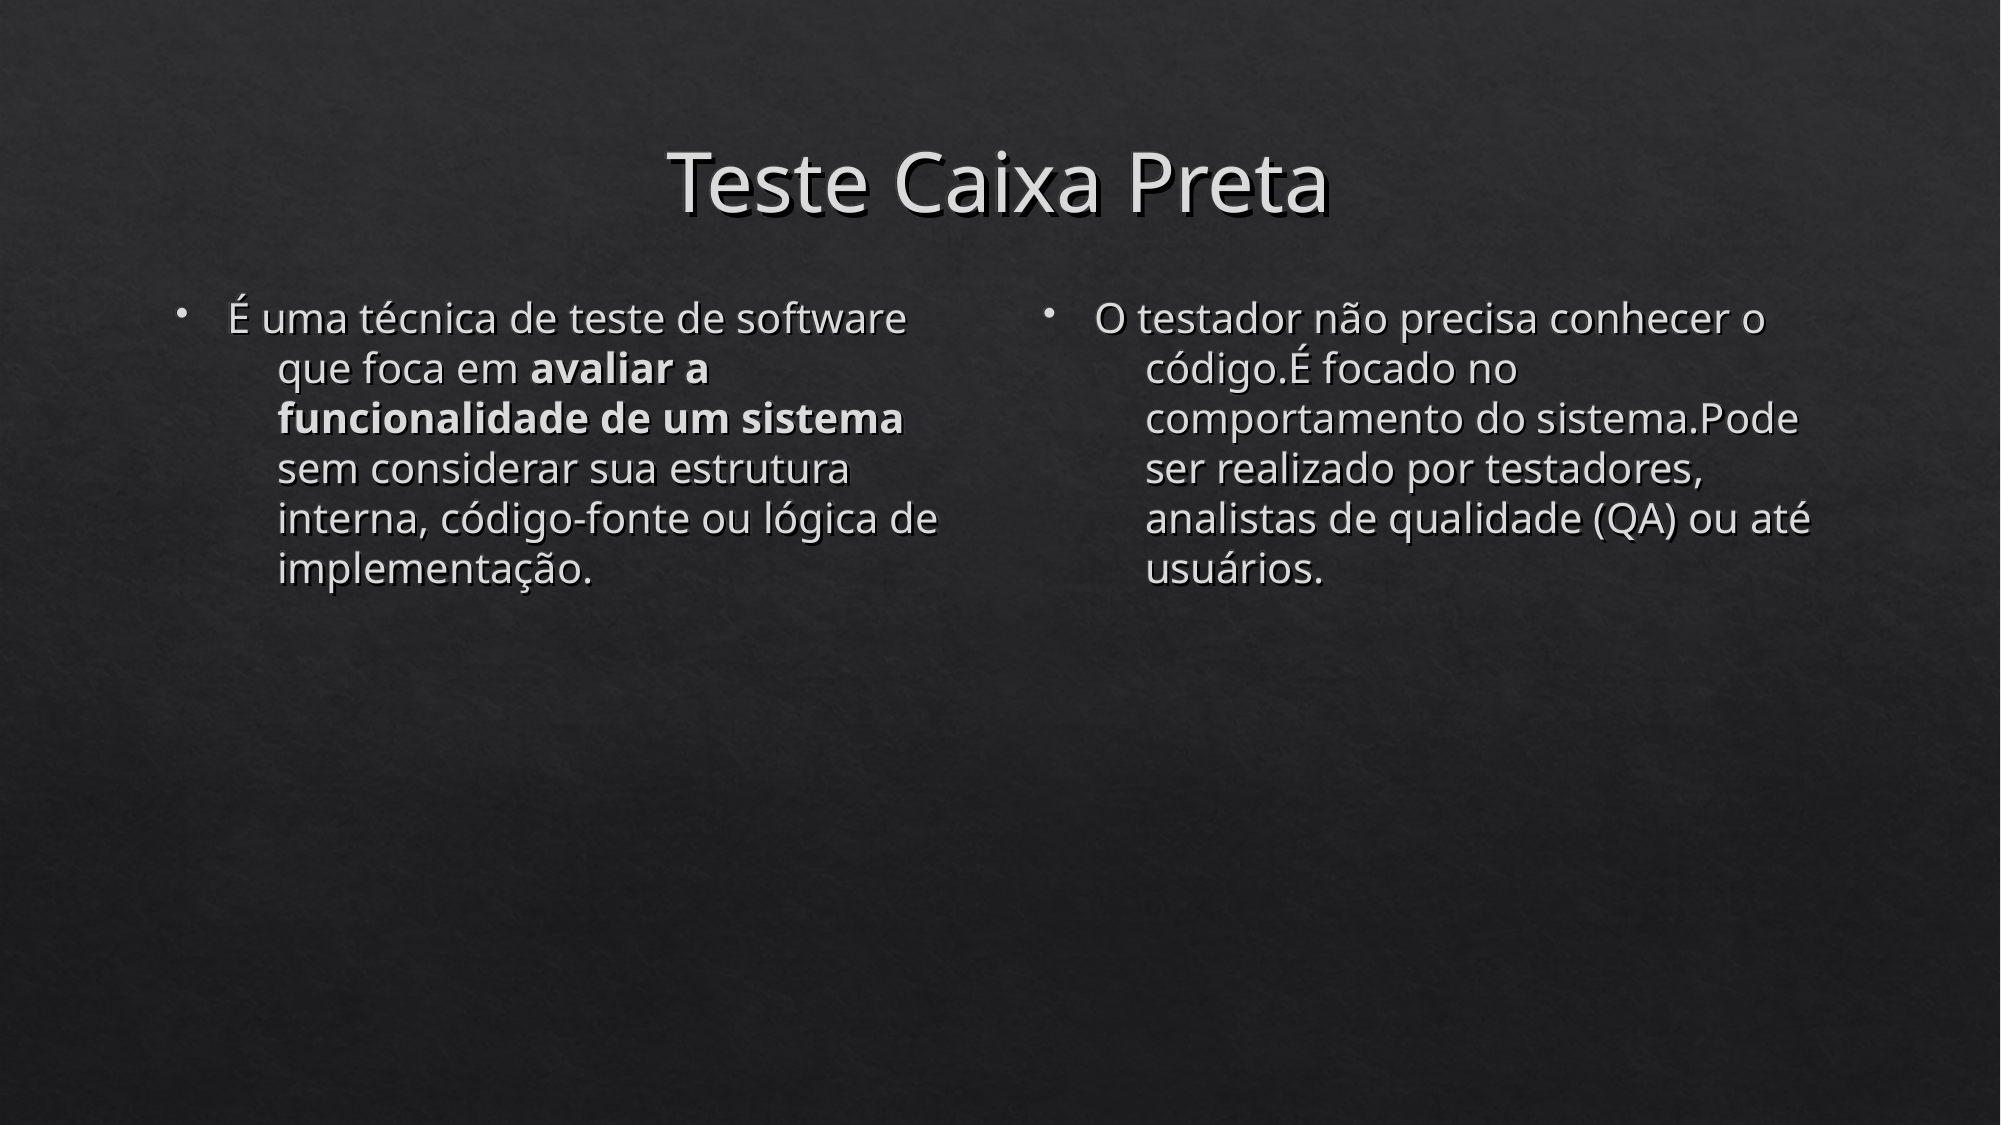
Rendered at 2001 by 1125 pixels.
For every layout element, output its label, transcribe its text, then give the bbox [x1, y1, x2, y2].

list É uma técnica de teste de software que foca em avaliar a funcionalidade de um sistema sem considerar sua estrutura interna, código-fonte ou lógica de implementação. [149, 284, 981, 950]
list O testador não precisa conhecer o código.É focado no comportamento do sistema.Pode ser realizado por testadores, analistas de qualidade (QA) ou até usuários. [1017, 284, 1849, 950]
title Teste Caixa Preta [149, 99, 1849, 260]
